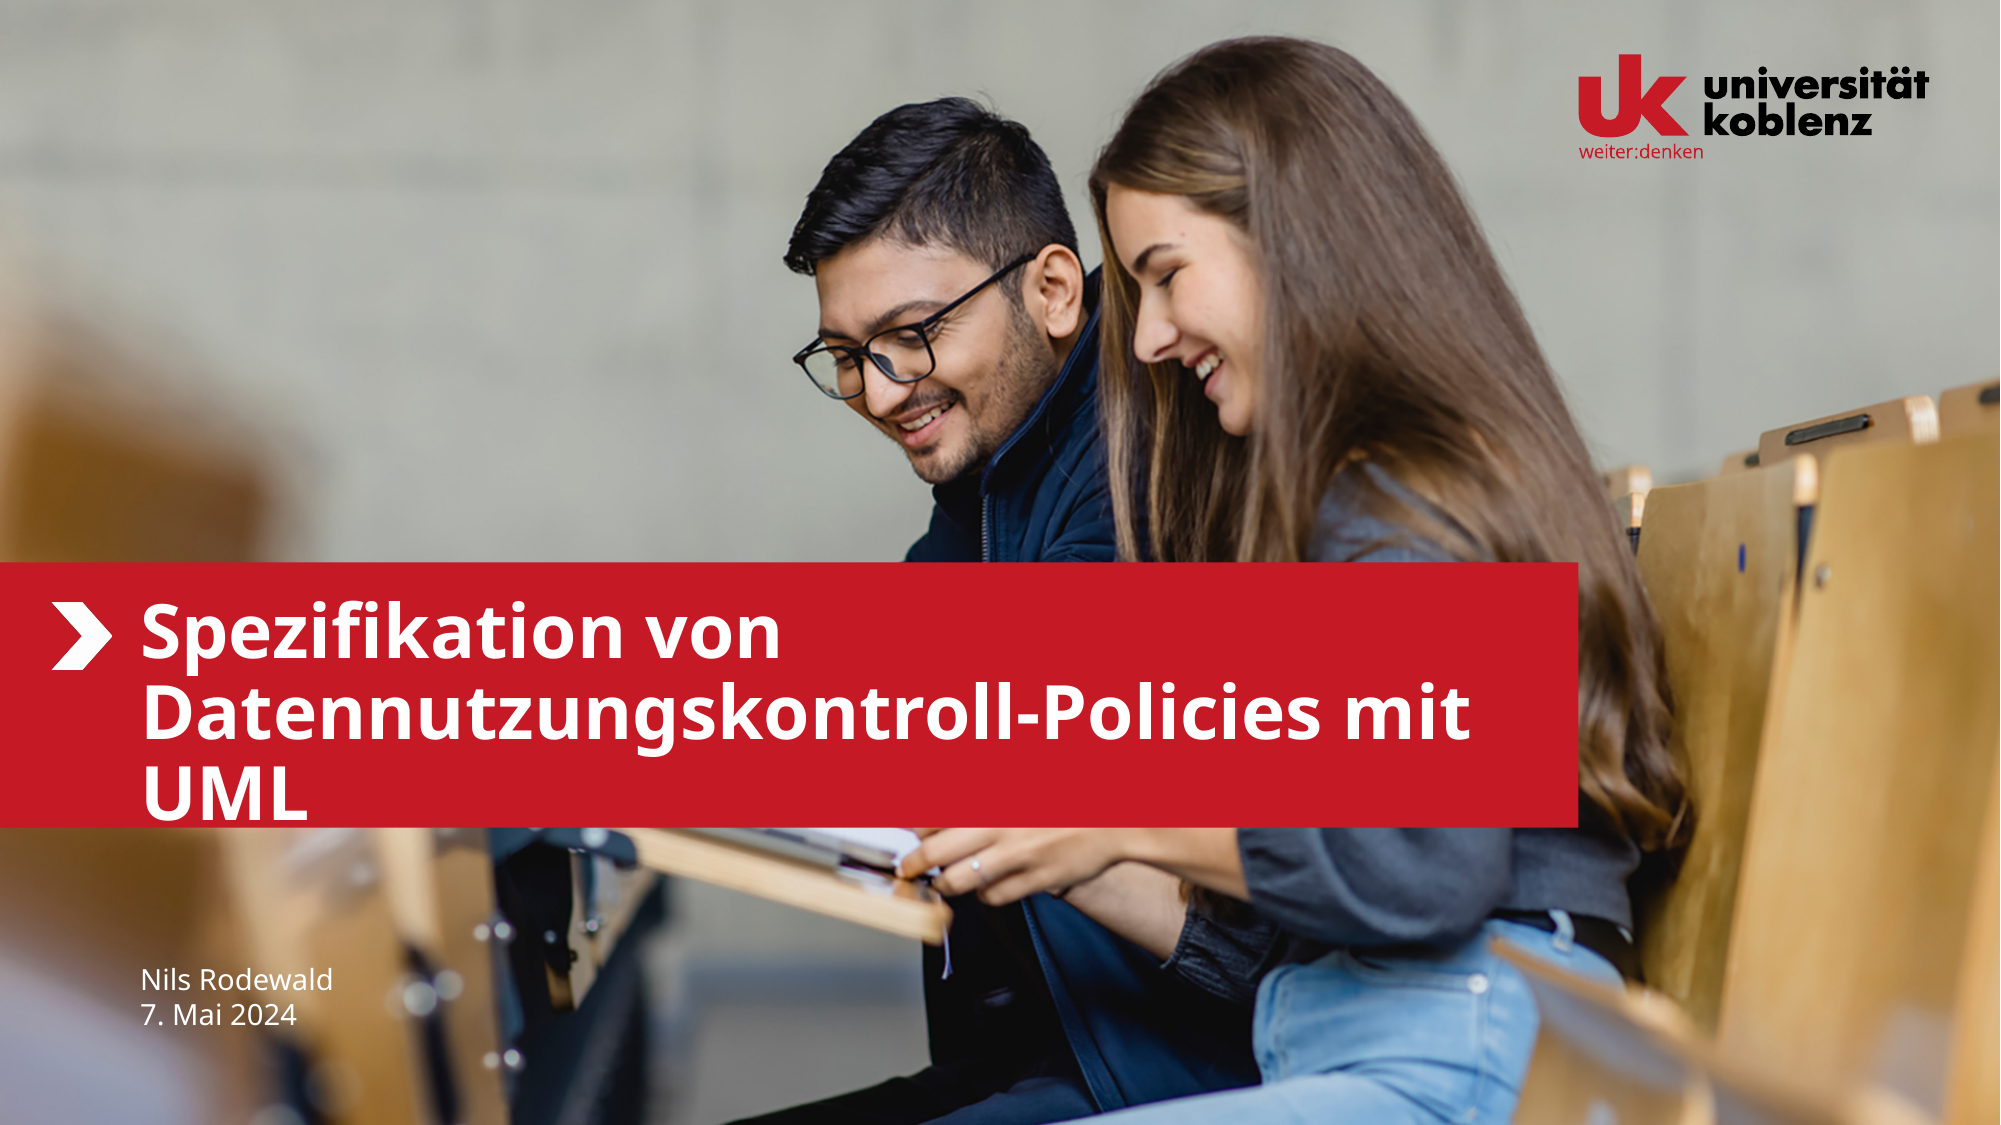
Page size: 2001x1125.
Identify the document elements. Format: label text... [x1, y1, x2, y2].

list Nils Rodewald 7. Mai 2024 [125, 953, 1000, 1125]
picture [0, 0, 2000, 1125]
title Spezifikation von Datennutzungskontroll-Policies mit UML [125, 586, 1528, 804]
